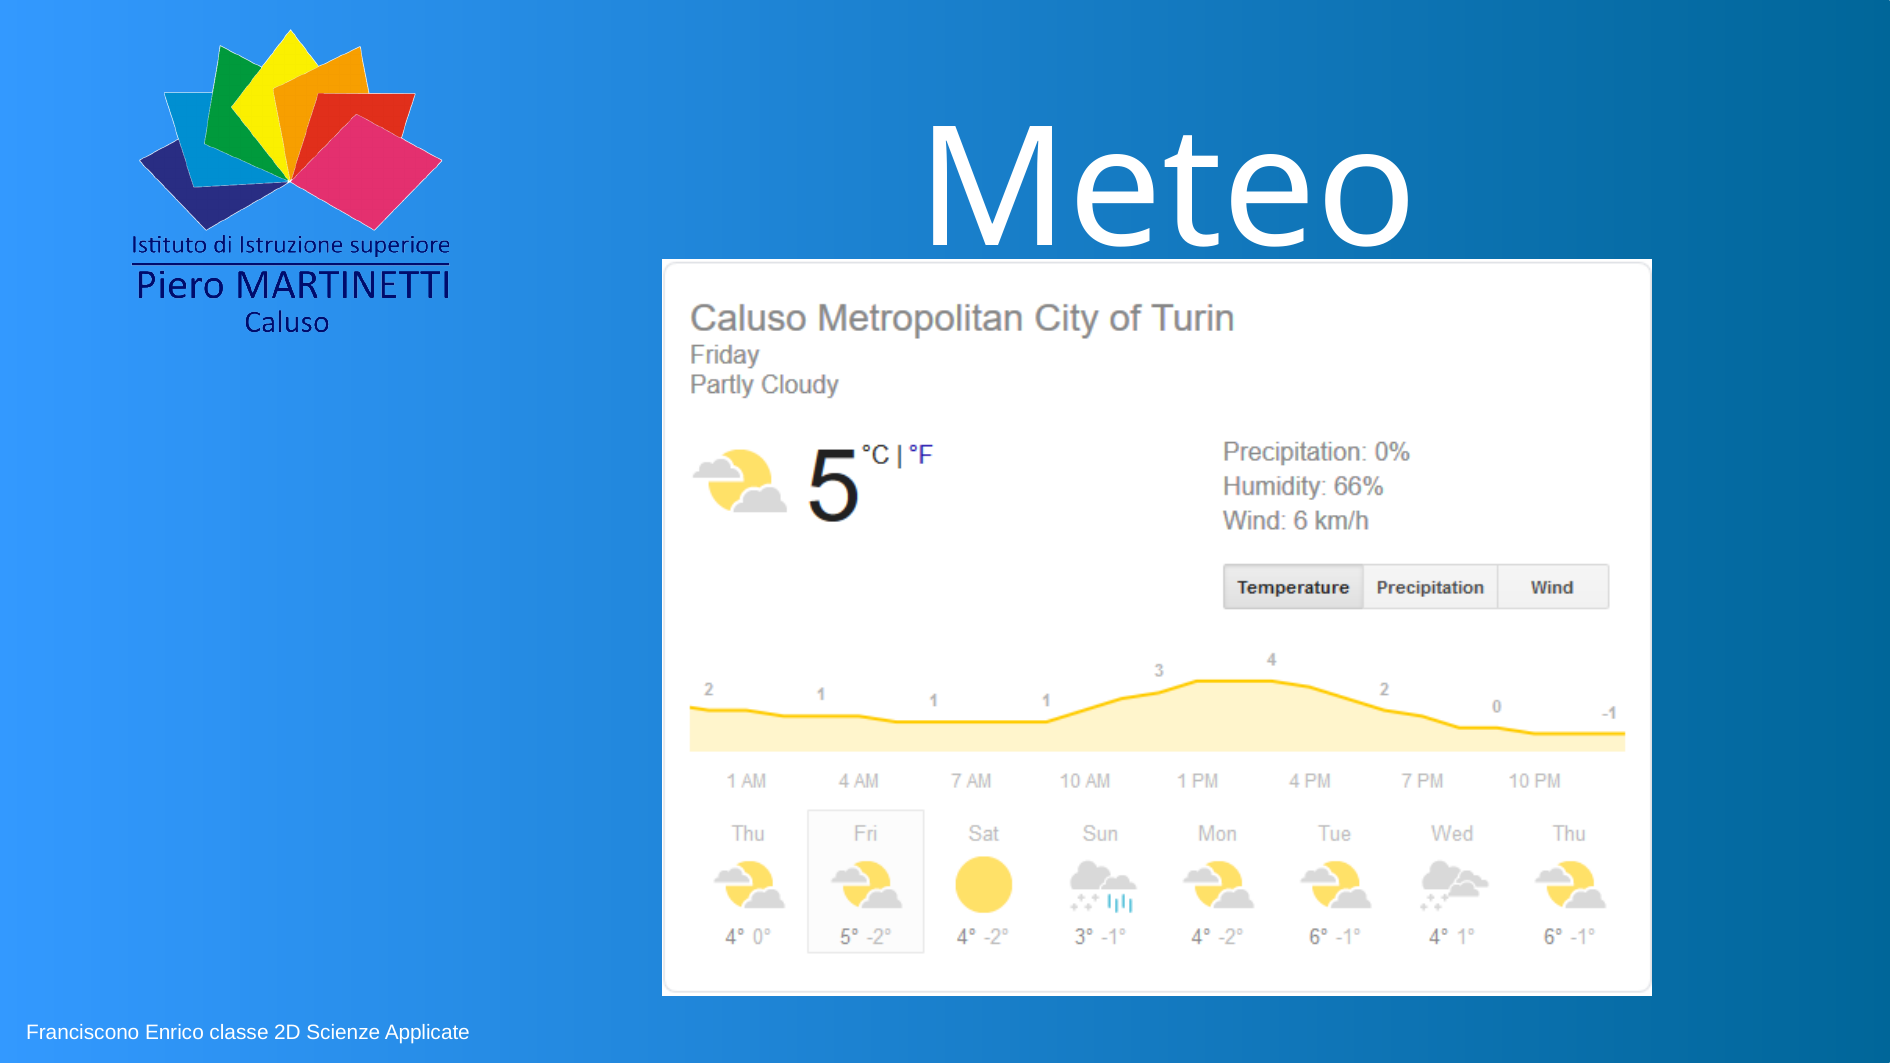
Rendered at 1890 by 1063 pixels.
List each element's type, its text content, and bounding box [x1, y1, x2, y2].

picture [0, 23, 591, 355]
picture [662, 259, 1652, 996]
text_box Meteo [575, 59, 1760, 268]
text_box Franciscono Enrico classe 2D Scienze Applicate [11, 1013, 584, 1063]
